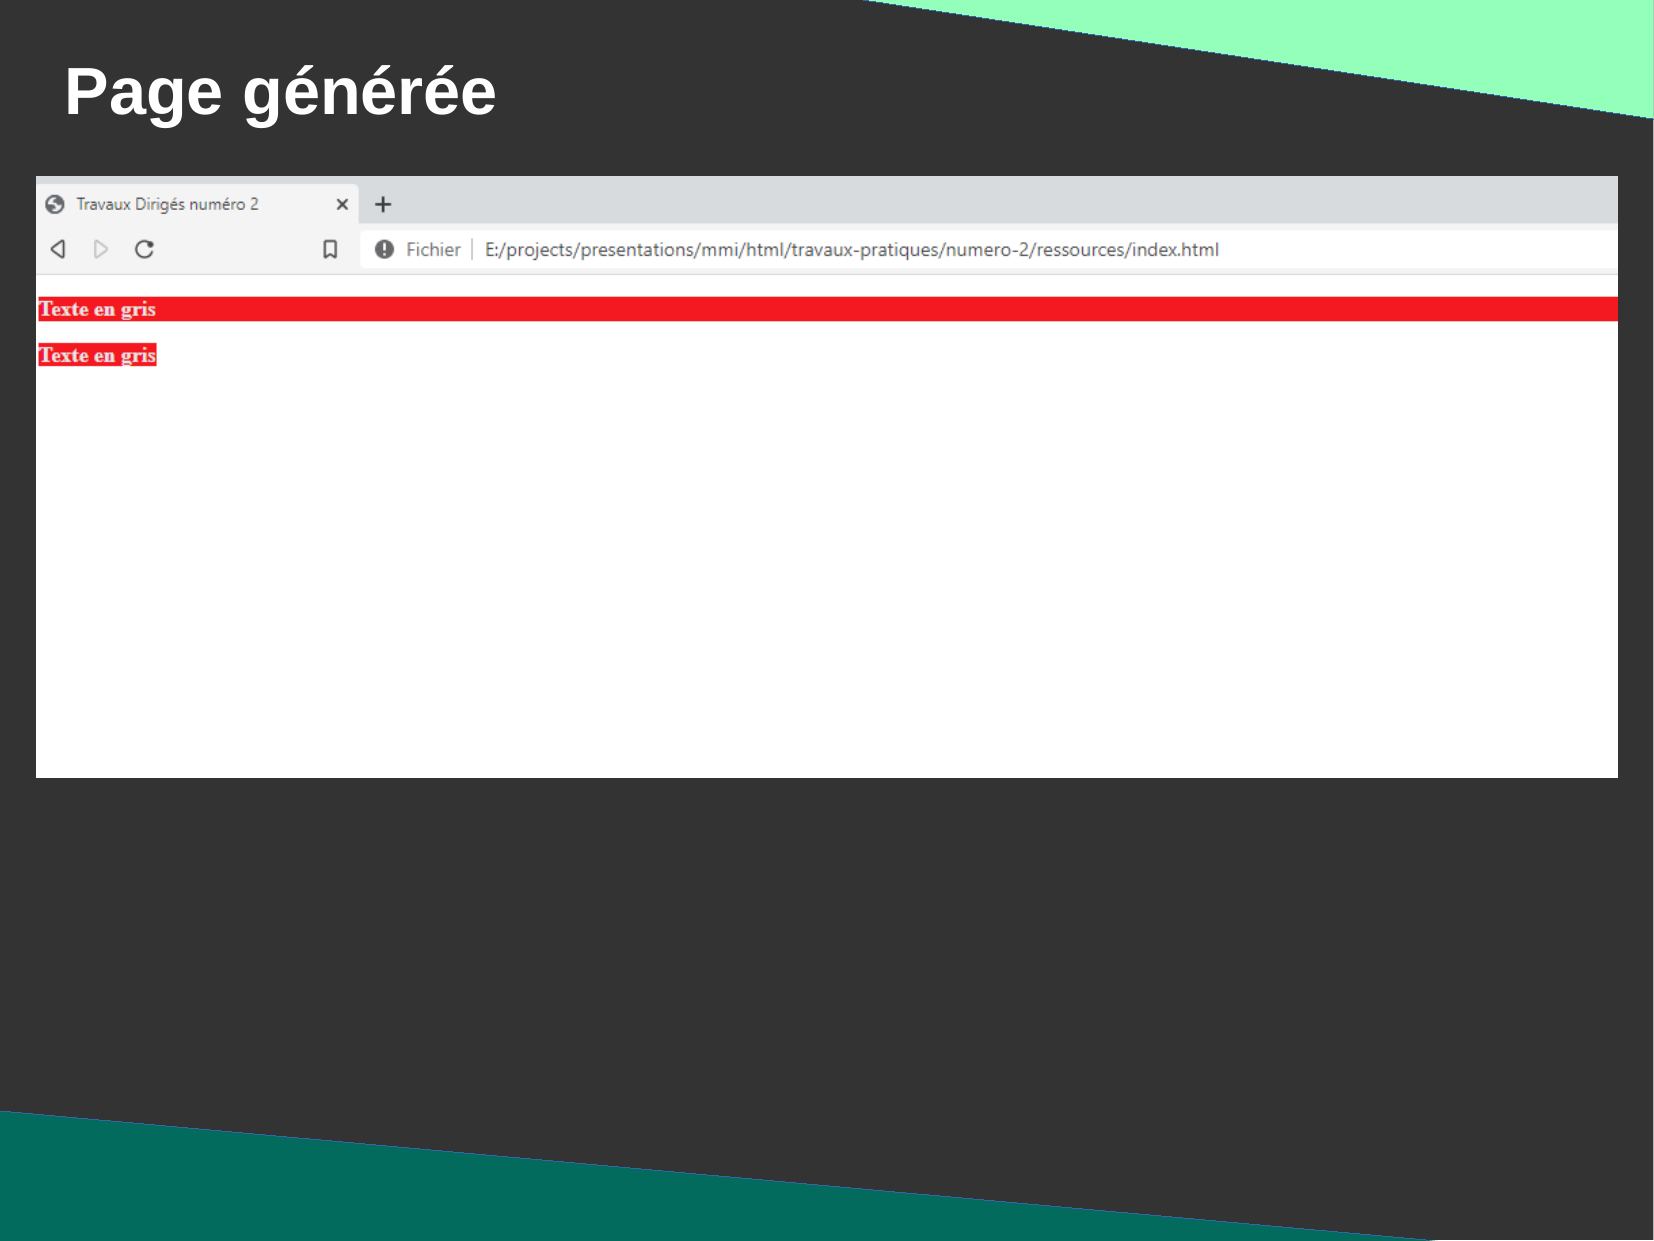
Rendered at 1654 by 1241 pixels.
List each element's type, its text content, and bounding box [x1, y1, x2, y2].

title Page générée [64, 54, 1553, 157]
picture [36, 176, 1618, 778]
text_box [863, 0, 1654, 120]
